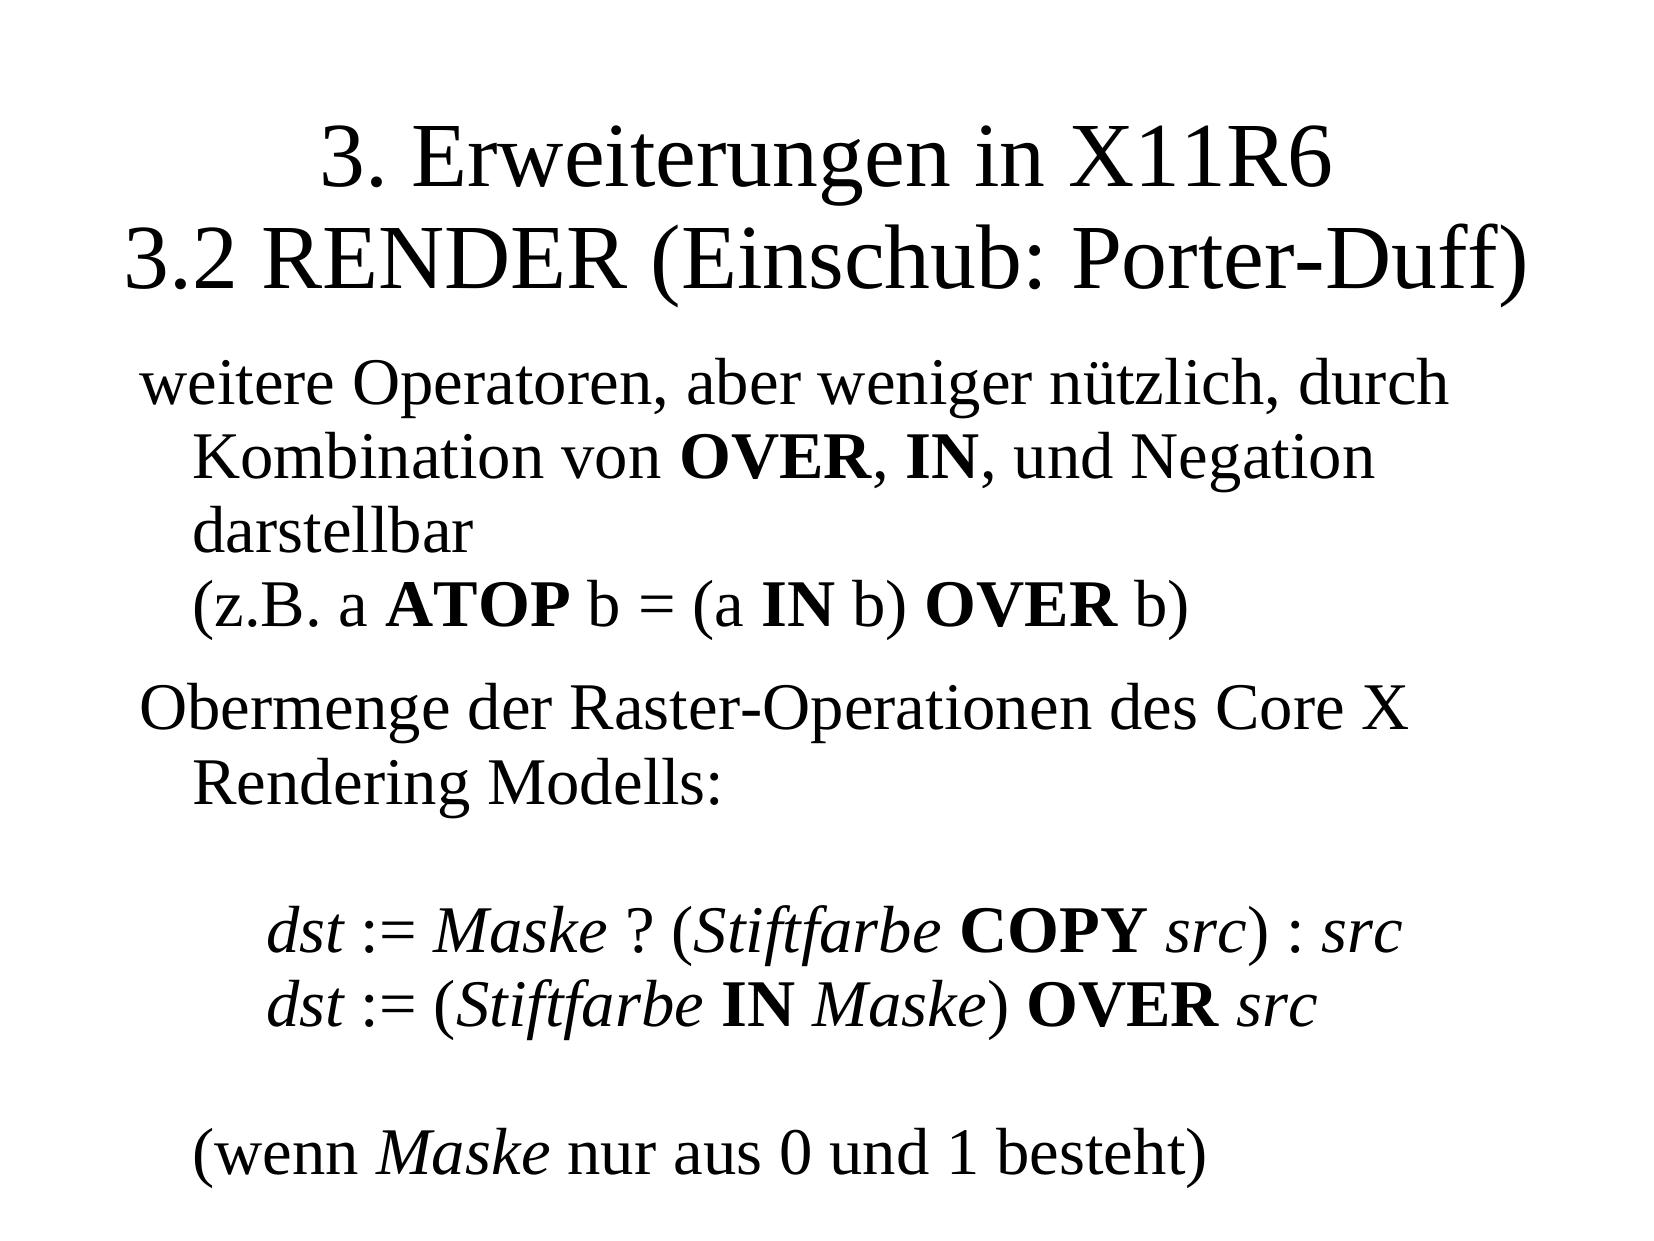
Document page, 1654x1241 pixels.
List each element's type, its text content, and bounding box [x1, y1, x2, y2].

list weitere Operatoren, aber weniger nützlich, durch Kombination von OVER, IN, und Negation darstellbar (z.B. a ATOP b = (a IN b) OVER b) Obermenge der Raster-Operationen des Core X Rendering Modells: dst := Maske ? (Stiftfarbe COPY src) : src dst := (Stiftfarbe IN Maske) OVER src (wenn Maske nur aus 0 und 1 besteht) [121, 344, 1534, 1189]
title 3. Erweiterungen in X11R6 3.2 RENDER (Einschub: Porter-Duff) [121, 102, 1534, 311]
